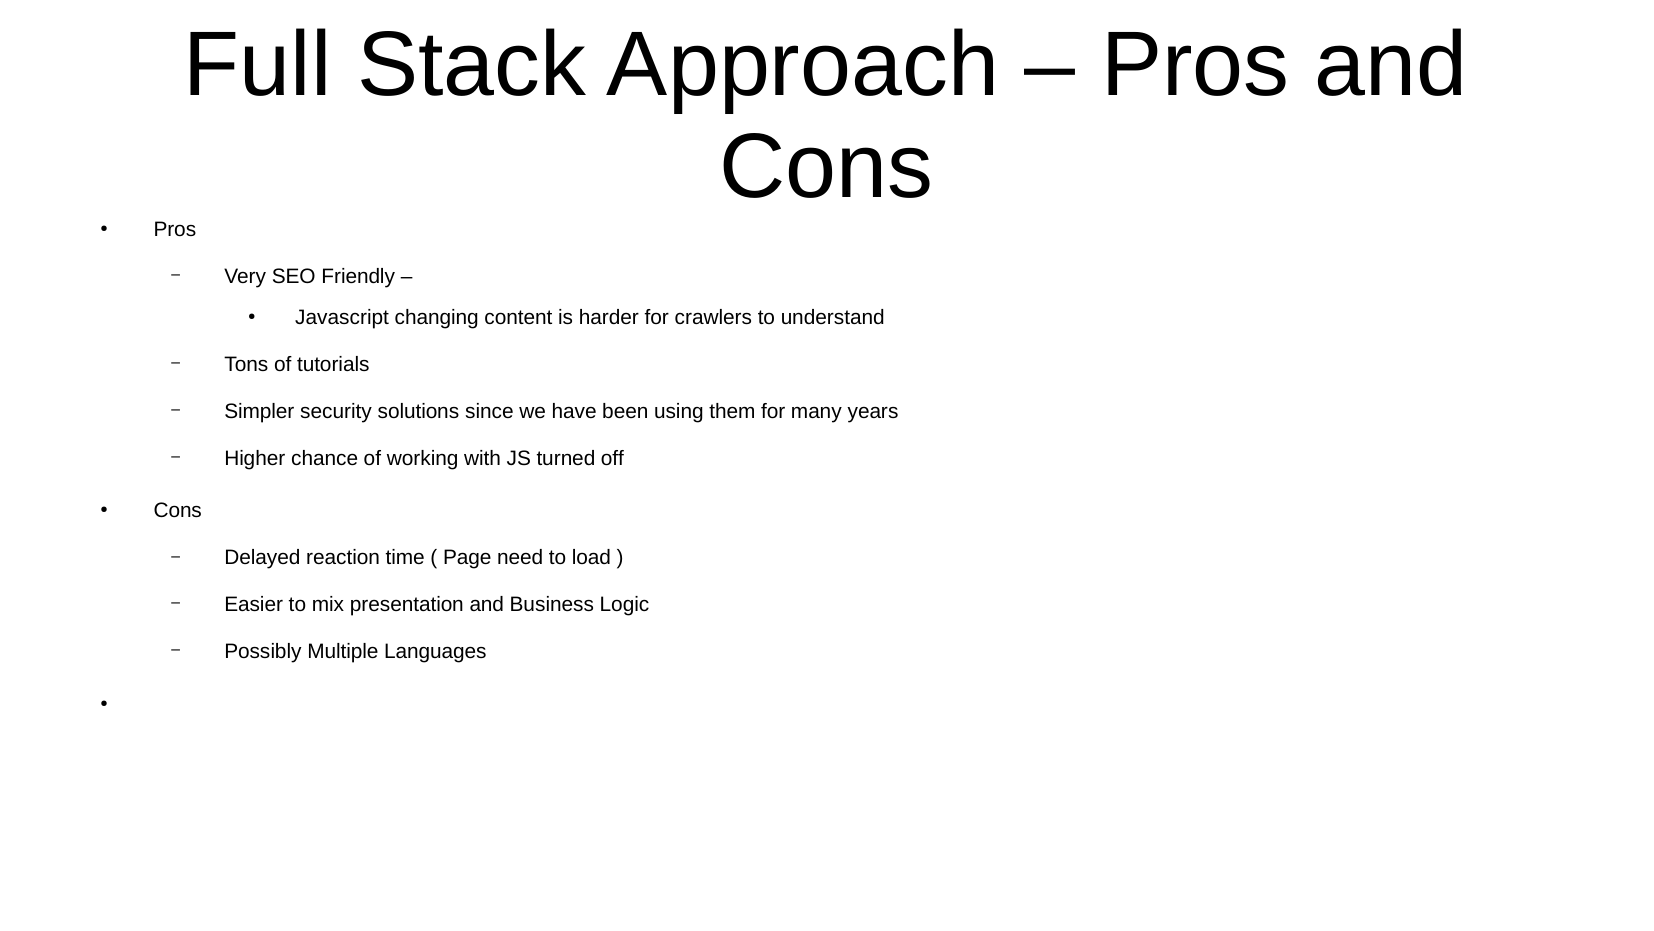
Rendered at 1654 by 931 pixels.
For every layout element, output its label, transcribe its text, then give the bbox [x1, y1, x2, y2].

list Pros Very SEO Friendly – Javascript changing content is harder for crawlers to understand Tons of tutorials Simpler security solutions since we have been using them for many years Higher chance of working with JS turned off Cons Delayed reaction time ( Page need to load ) Easier to mix presentation and Business Logic Possibly Multiple Languages [82, 217, 1576, 931]
title Full Stack Approach – Pros and Cons [82, 28, 1571, 201]
